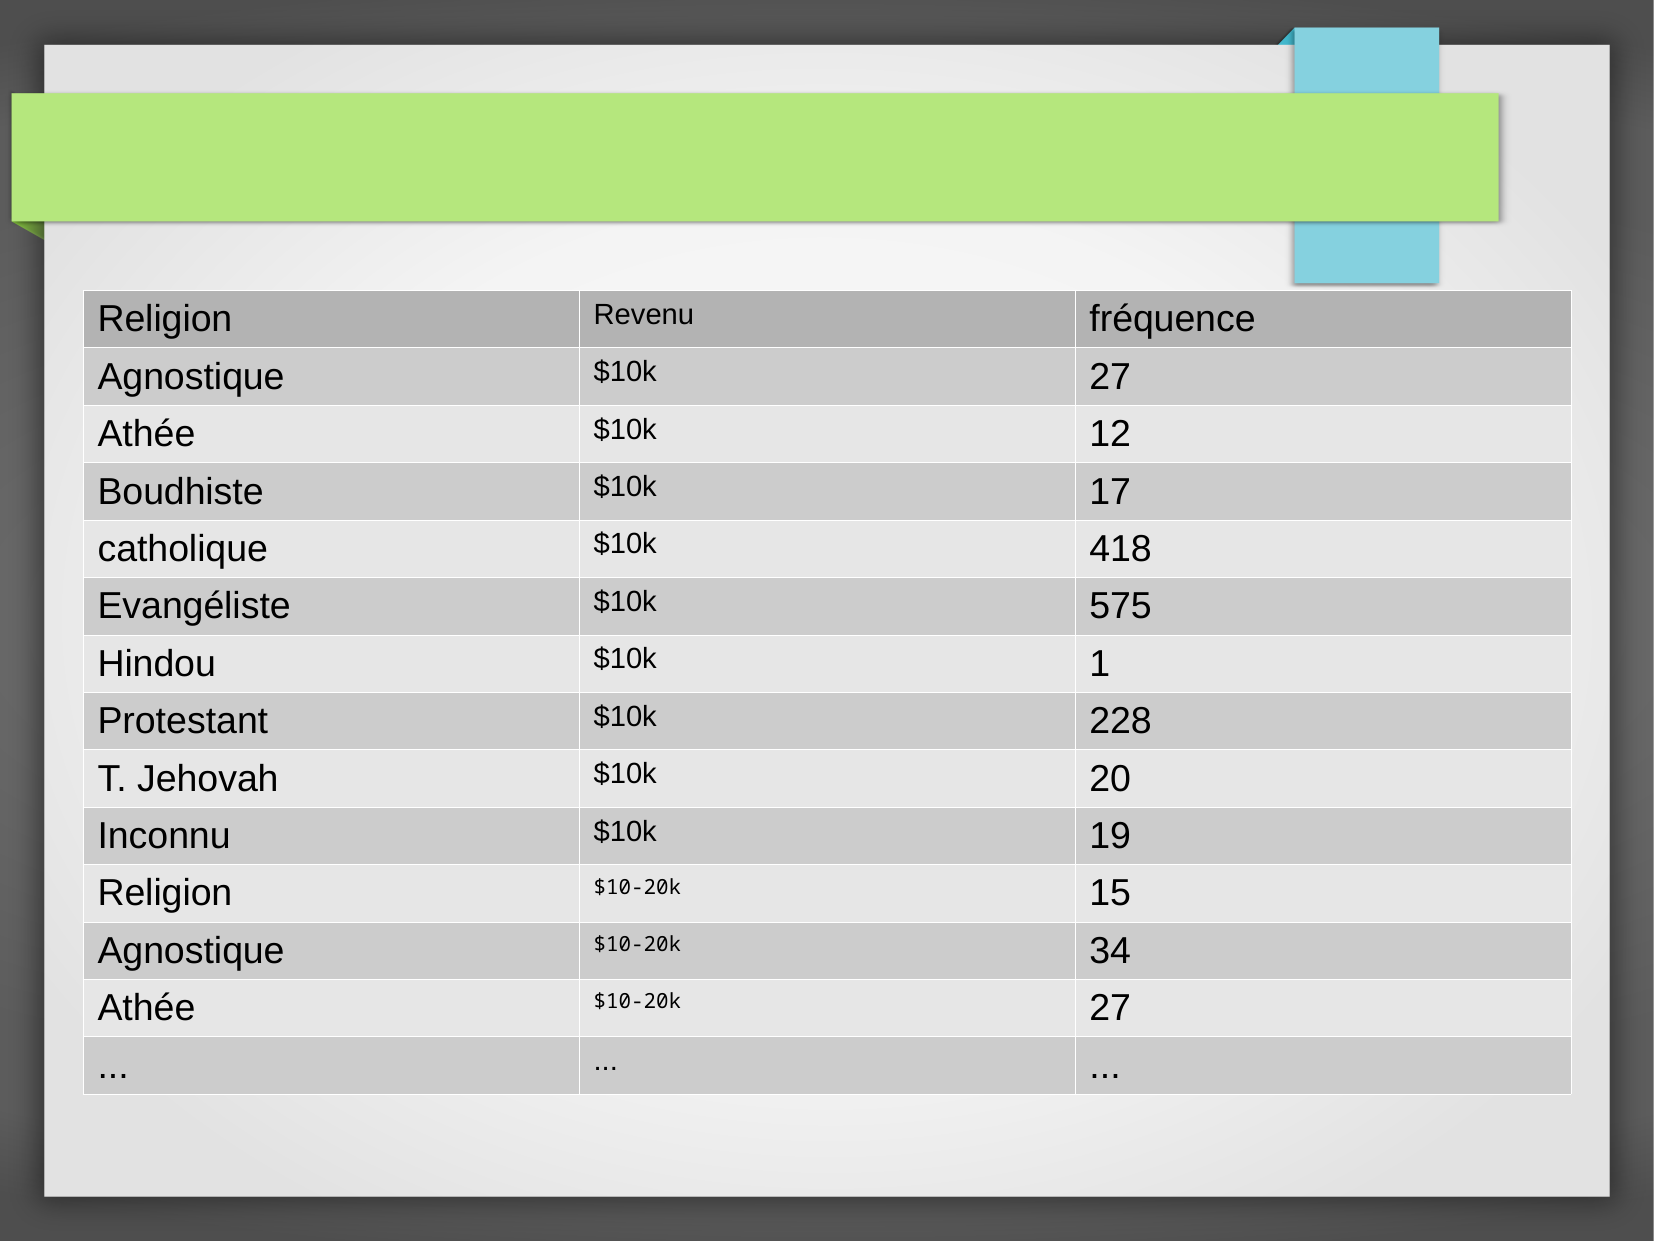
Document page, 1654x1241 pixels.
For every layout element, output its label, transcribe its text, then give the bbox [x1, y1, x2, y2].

table_cell 20 [1076, 750, 1571, 807]
table_cell Athée [84, 406, 579, 462]
table_cell 15 [1076, 865, 1571, 922]
table_cell 228 [1076, 693, 1571, 749]
table_cell Hindou [84, 636, 579, 692]
table_cell 418 [1076, 521, 1571, 577]
table_cell Protestant [84, 693, 579, 749]
table_cell 27 [1076, 980, 1571, 1036]
table_cell T. Jehovah [84, 750, 579, 807]
table_cell Evangéliste [84, 578, 579, 635]
table_cell $10-20k [580, 865, 1075, 922]
table_cell Athée [84, 980, 579, 1036]
table_cell Boudhiste [84, 463, 579, 520]
table_cell $10k [580, 463, 1075, 520]
table_header Revenu [580, 291, 1075, 347]
table_header Religion [84, 291, 579, 347]
table_cell $10k [580, 578, 1075, 635]
table_cell 575 [1076, 578, 1571, 635]
table_cell Religion [84, 865, 579, 922]
table_cell Agnostique [84, 923, 579, 979]
table_cell 1 [1076, 636, 1571, 692]
picture [0, 0, 1654, 1241]
table_cell $10k [580, 636, 1075, 692]
table_cell $10k [580, 808, 1075, 864]
table_cell $10k [580, 348, 1075, 405]
table_cell $10k [580, 693, 1075, 749]
table_cell catholique [84, 521, 579, 577]
table_cell $10k [580, 521, 1075, 577]
table_cell 34 [1076, 923, 1571, 979]
table_cell ... [1076, 1037, 1571, 1094]
table_cell 17 [1076, 463, 1571, 520]
table_cell $10-20k [580, 923, 1075, 979]
table_cell ... [580, 1037, 1075, 1094]
table_cell ... [84, 1037, 579, 1094]
table_cell $10k [580, 406, 1075, 462]
table_cell 27 [1076, 348, 1571, 405]
table_cell 12 [1076, 406, 1571, 462]
table_cell $10k [580, 750, 1075, 807]
table_cell 19 [1076, 808, 1571, 864]
table_cell Inconnu [84, 808, 579, 864]
table_cell $10-20k [580, 980, 1075, 1036]
table_header fréquence [1076, 291, 1571, 347]
table_cell Agnostique [84, 348, 579, 405]
